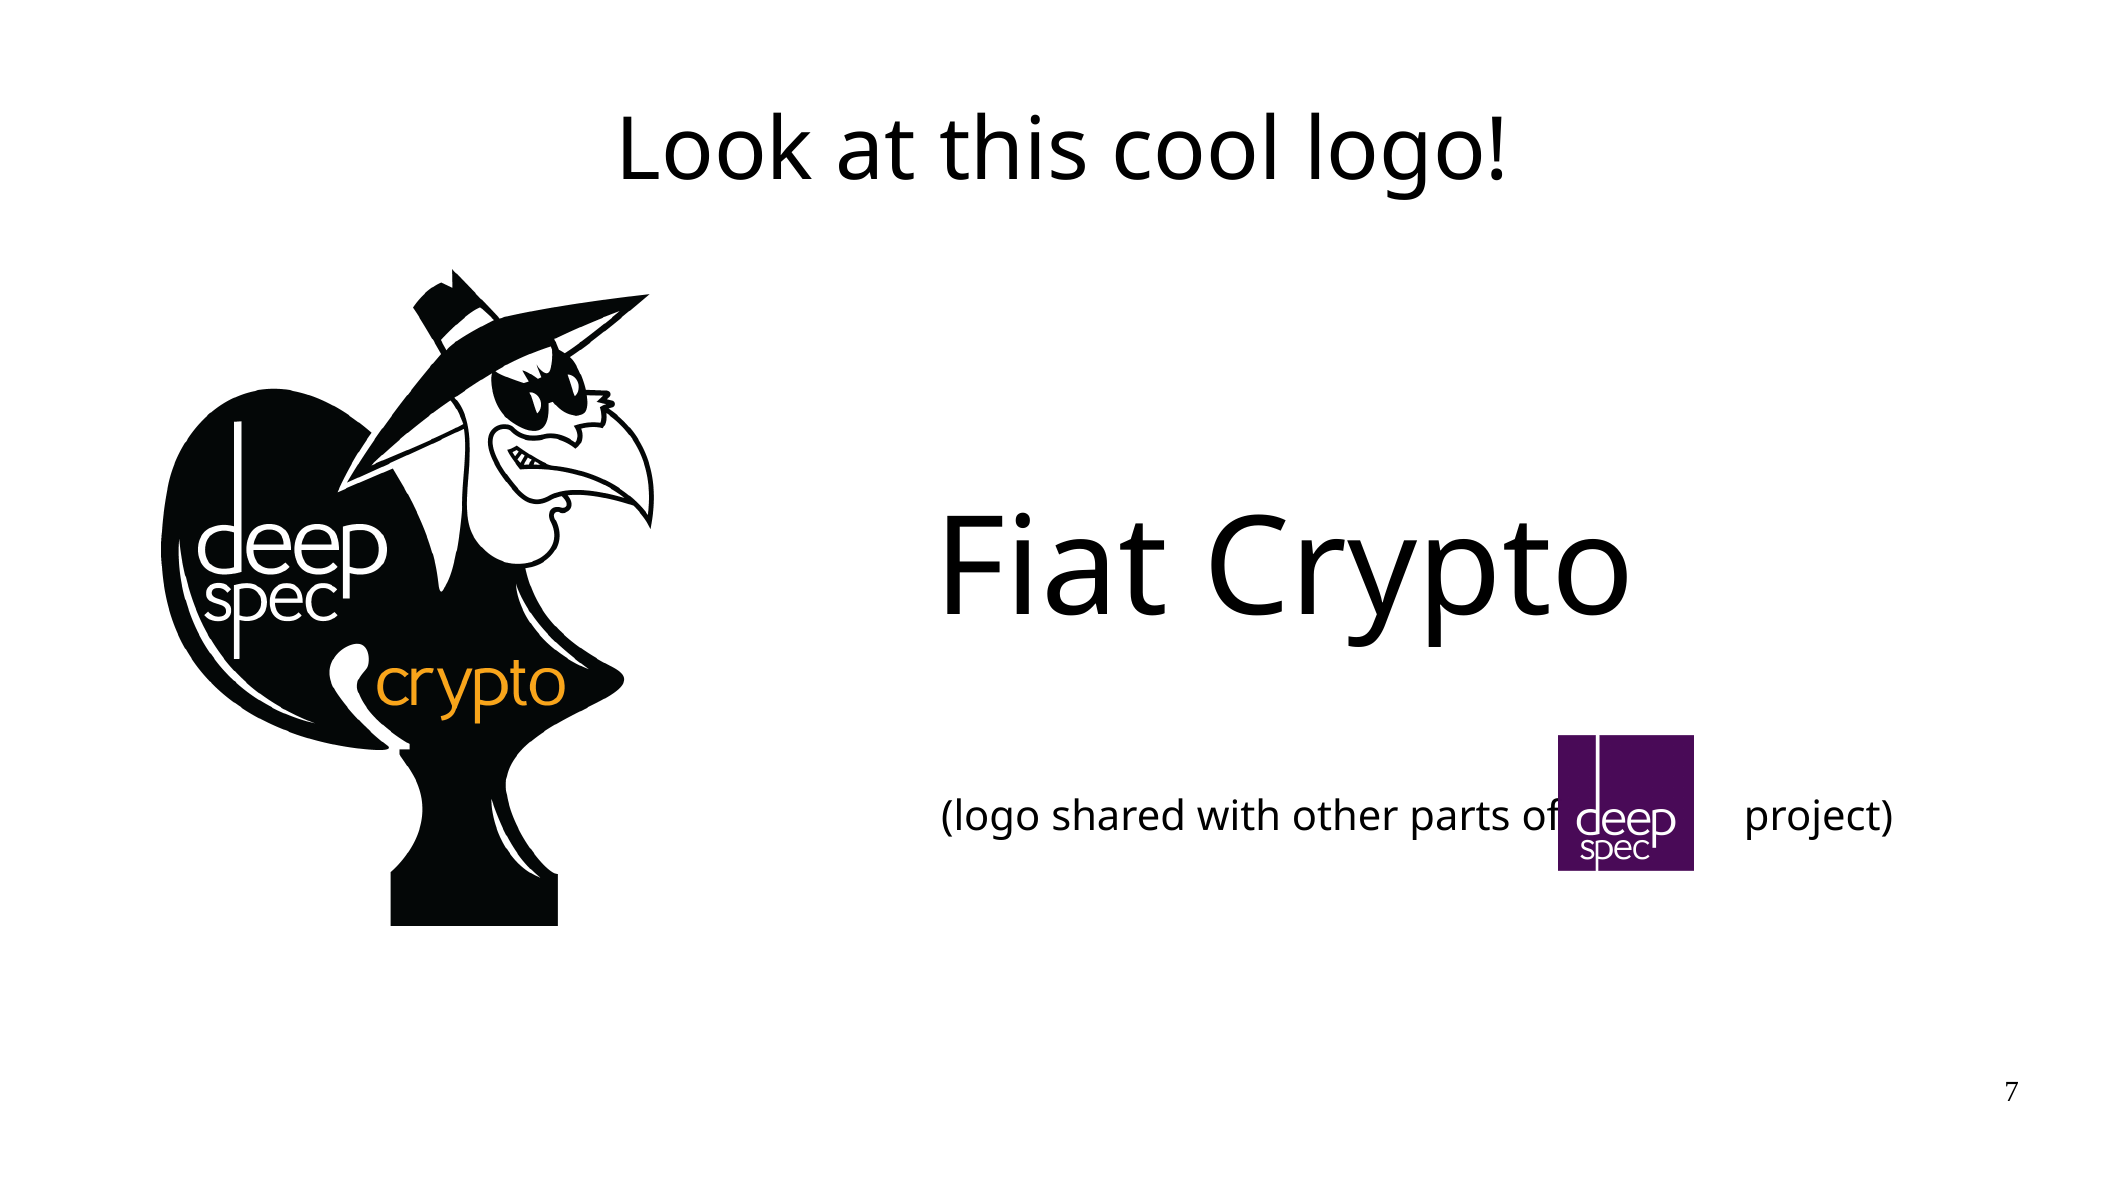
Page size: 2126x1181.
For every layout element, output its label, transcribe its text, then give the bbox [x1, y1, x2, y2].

text_box (logo shared with other parts of project) [1694, 777, 1876, 842]
text_box Fiat Crypto [919, 460, 1620, 636]
picture [1558, 735, 1694, 871]
title Look at this cool logo! [106, 47, 2020, 245]
picture [161, 269, 654, 926]
text_box (logo shared with other parts of project) [926, 777, 1558, 842]
